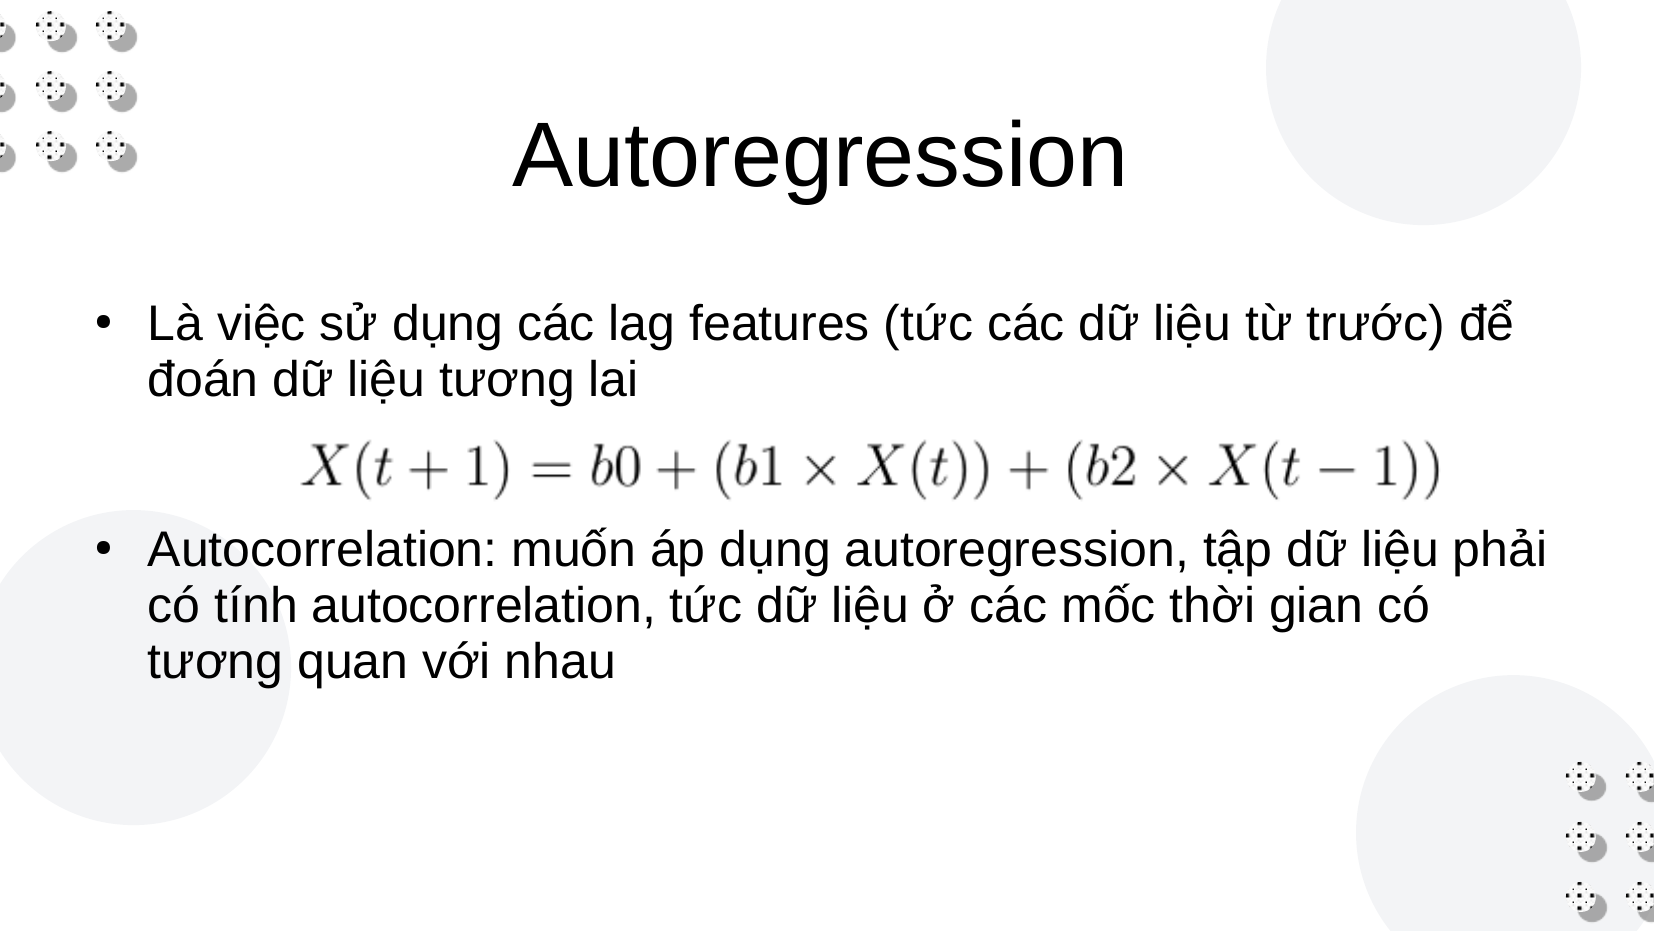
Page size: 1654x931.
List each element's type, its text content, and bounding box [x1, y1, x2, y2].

picture [0, 74, 6, 99]
picture [1565, 881, 1596, 912]
picture [1625, 881, 1654, 912]
picture [35, 71, 66, 102]
picture [0, 14, 6, 39]
list Là việc sử dụng các lag features (tức các dữ liệu từ trước) để đoán dữ liệu tương lai Autocorrelation: muốn áp dụng autoregression, tập dữ liệu phải có tính autocorrelation, tức dữ liệu ở các mốc thời gian có tương quan với nhau [76, 295, 1565, 835]
picture [1565, 761, 1596, 792]
picture [1625, 761, 1654, 792]
picture [0, 134, 7, 159]
title Autoregression [76, 76, 1565, 233]
picture [1565, 821, 1596, 852]
picture [1625, 821, 1654, 852]
picture [95, 11, 126, 42]
picture [99, 71, 122, 76]
picture [35, 11, 66, 42]
picture [35, 131, 67, 162]
picture [263, 418, 1479, 514]
